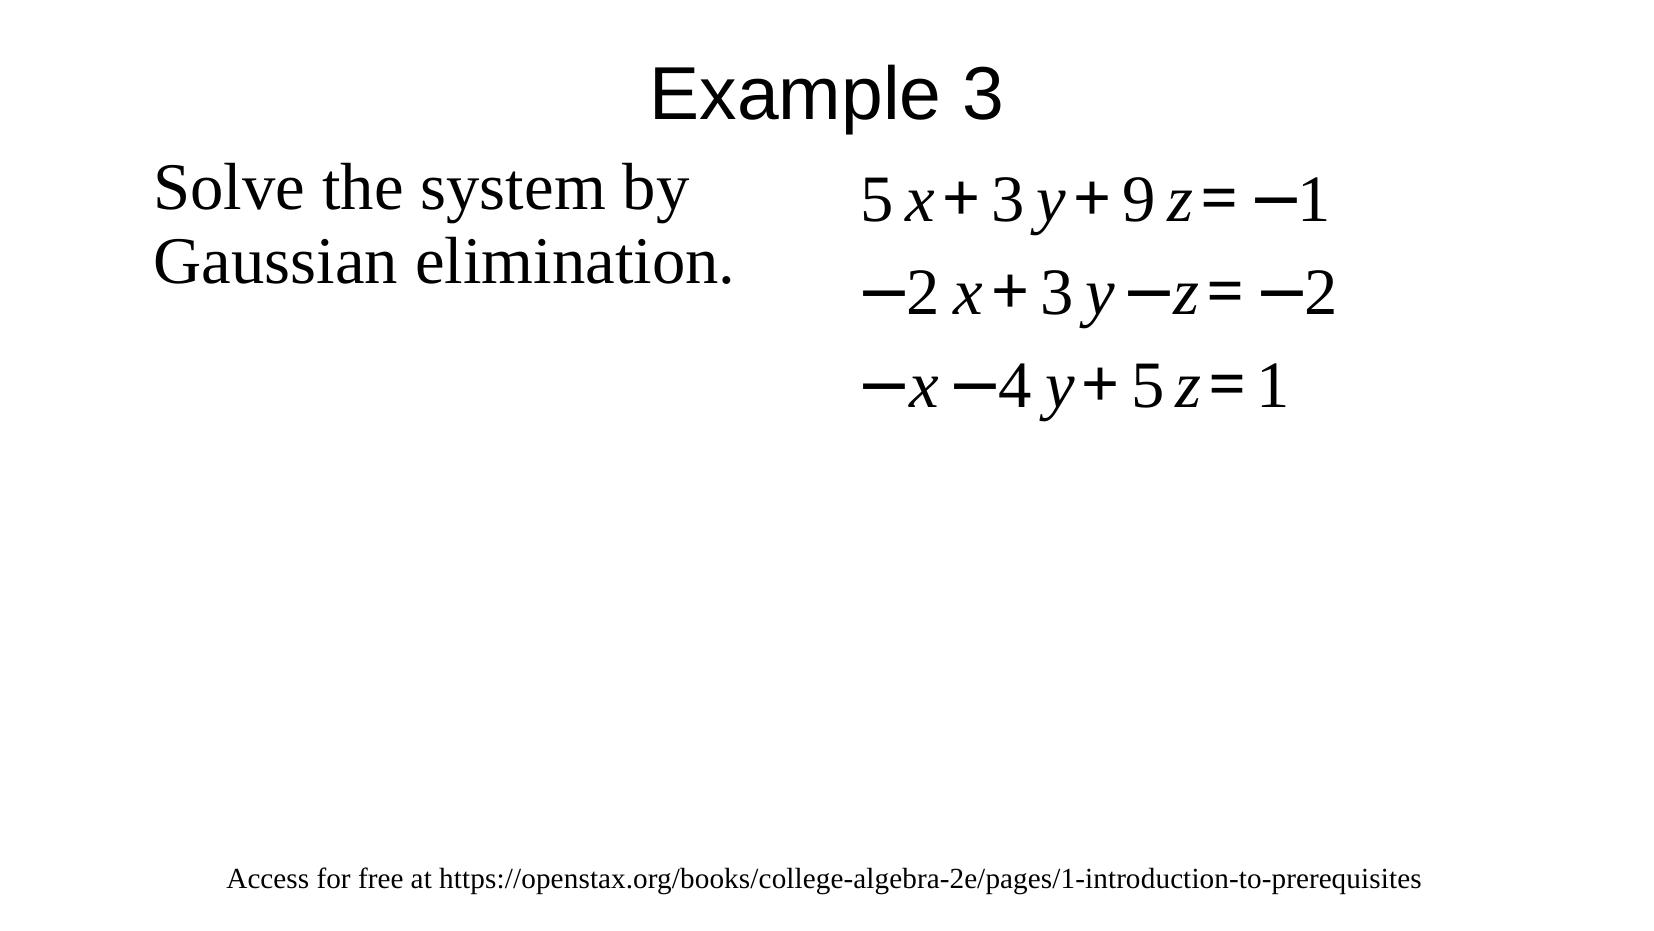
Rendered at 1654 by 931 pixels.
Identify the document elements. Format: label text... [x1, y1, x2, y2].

chart [845, 150, 1340, 426]
list Solve the system by Gaussian elimination. [82, 150, 809, 826]
title Example 3 [82, 37, 1571, 151]
